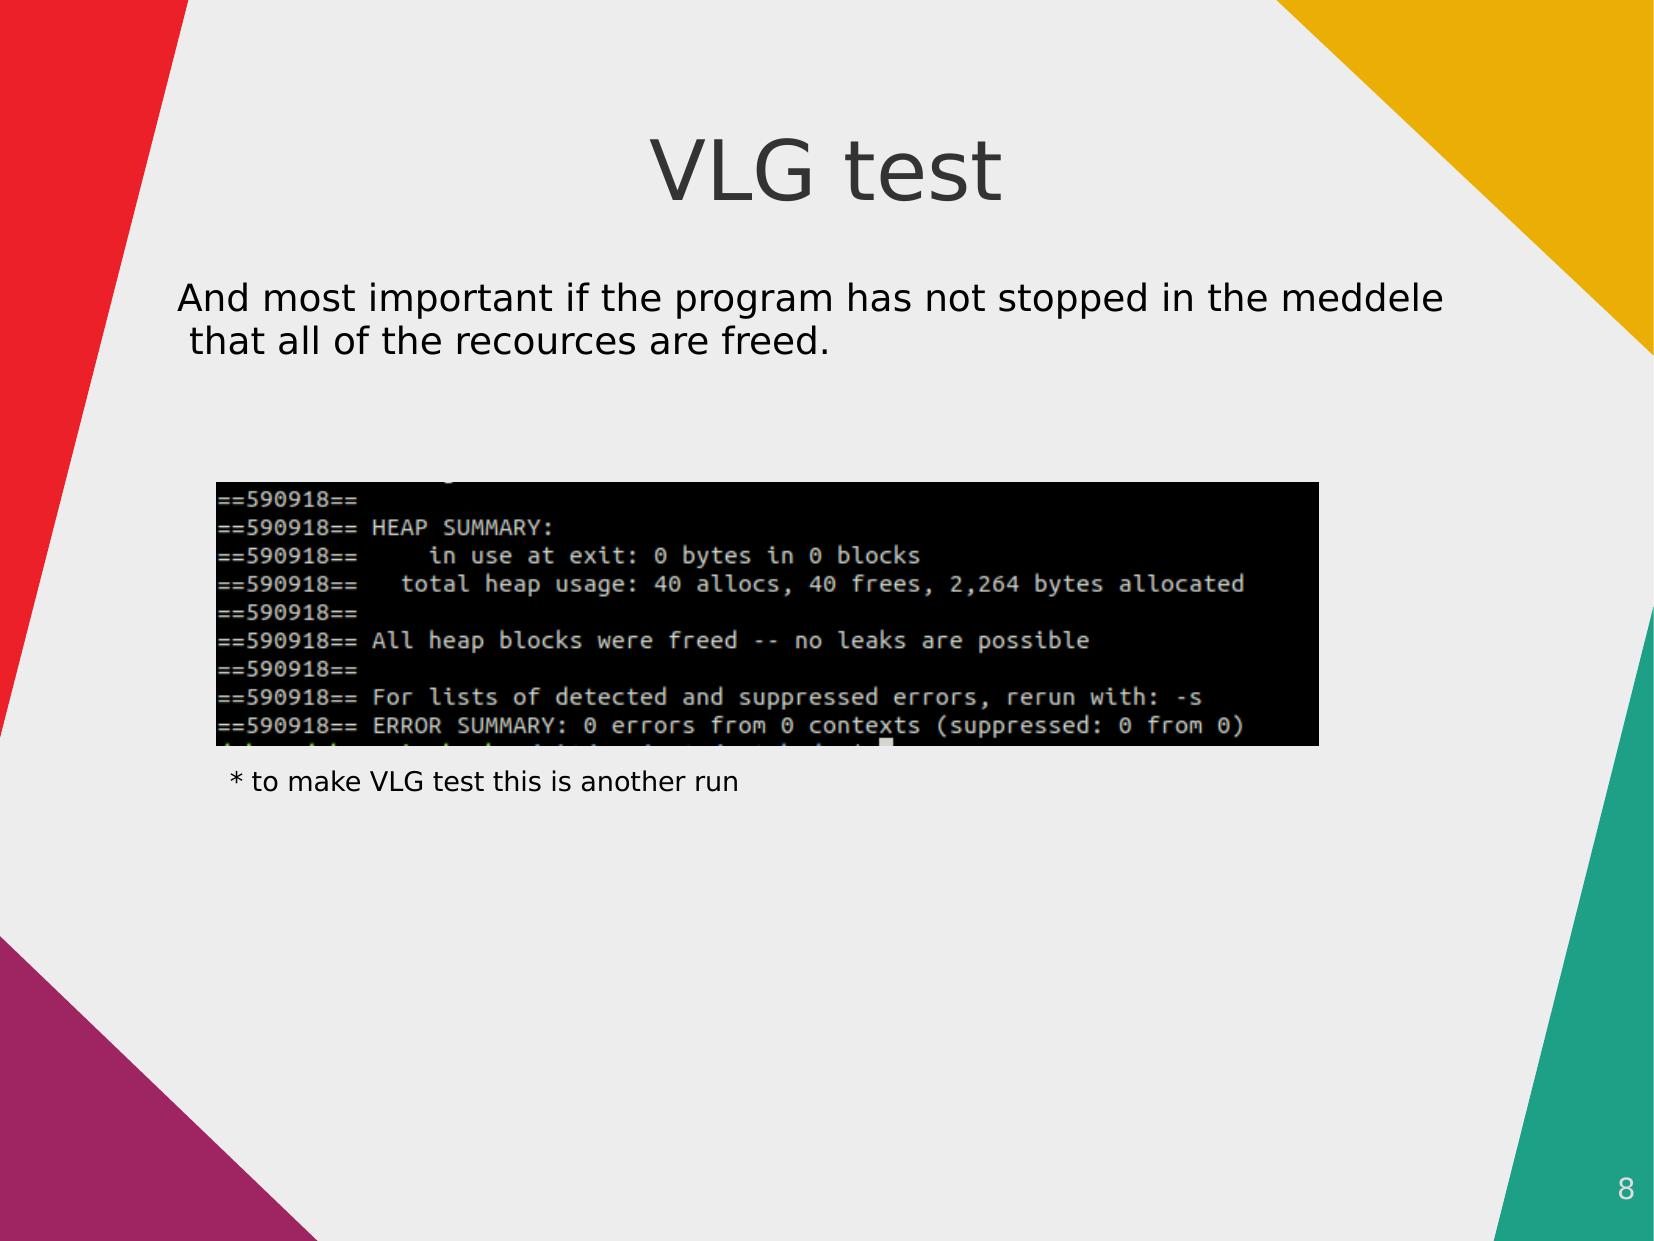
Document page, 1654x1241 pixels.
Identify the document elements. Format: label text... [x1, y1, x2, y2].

text_box And most important if the program has not stopped in the meddele that all of the recources are freed. [162, 269, 1461, 415]
title VLG test [114, 73, 1539, 271]
picture [216, 482, 1319, 746]
text_box * to make VLG test this is another run [215, 759, 754, 806]
